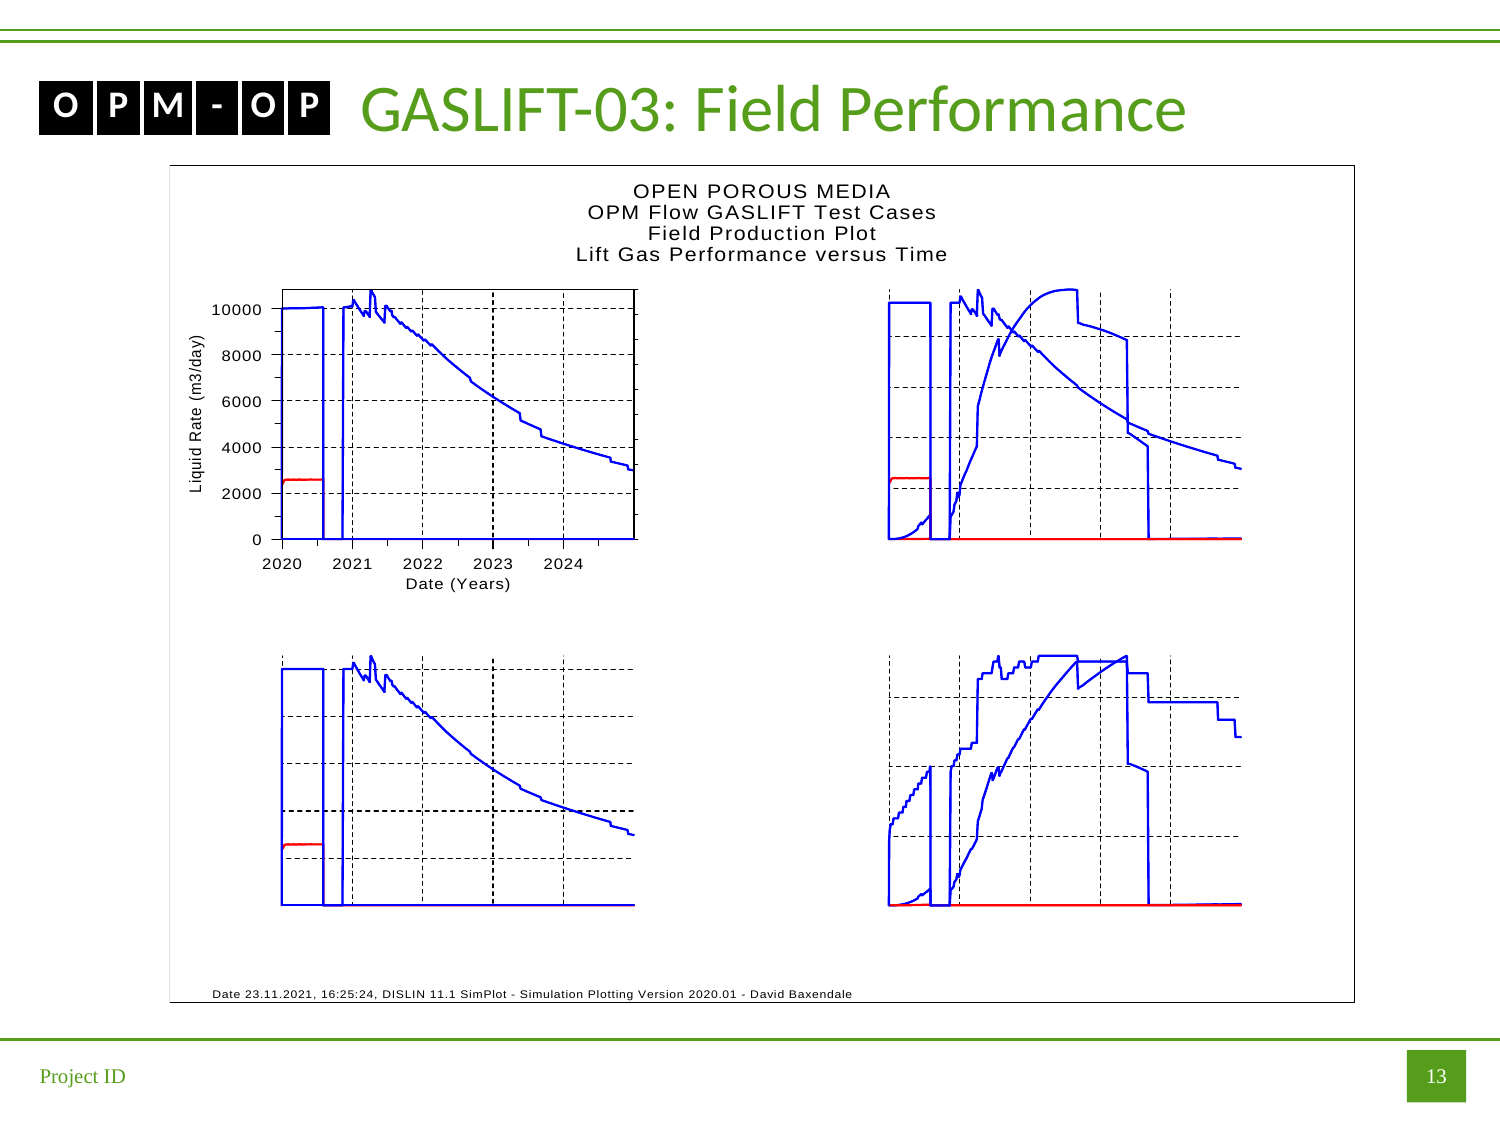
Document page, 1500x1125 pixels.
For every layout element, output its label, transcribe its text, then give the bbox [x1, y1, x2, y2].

picture [169, 165, 1356, 1004]
title GASLIFT-03: Field Performance [360, 77, 1425, 153]
